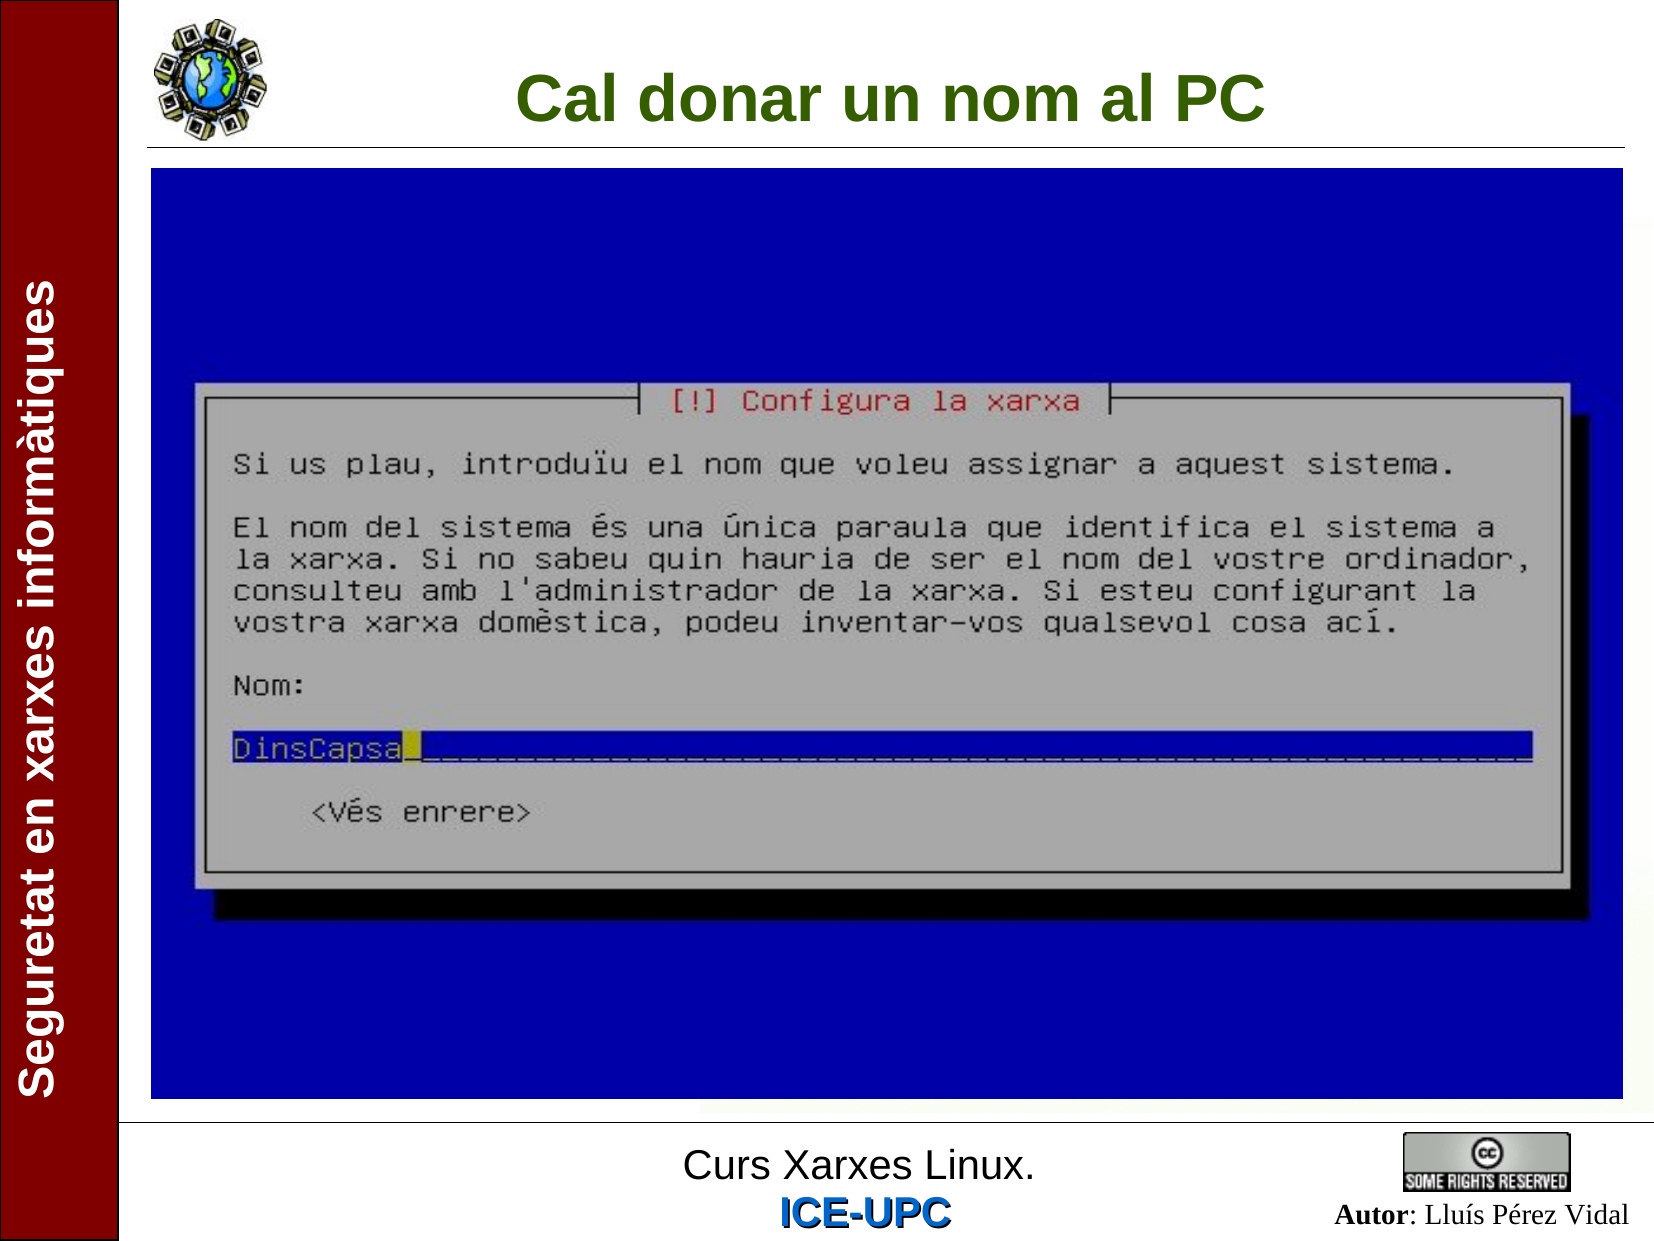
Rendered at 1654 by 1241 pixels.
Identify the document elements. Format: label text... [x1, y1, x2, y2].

picture [1403, 1132, 1571, 1192]
picture [151, 168, 1654, 1113]
list Croquis d'arquitectura mostrant les 3 zones [141, 242, 151, 1093]
title Cal donar un nom al PC [129, 49, 1619, 148]
picture [154, 19, 268, 49]
